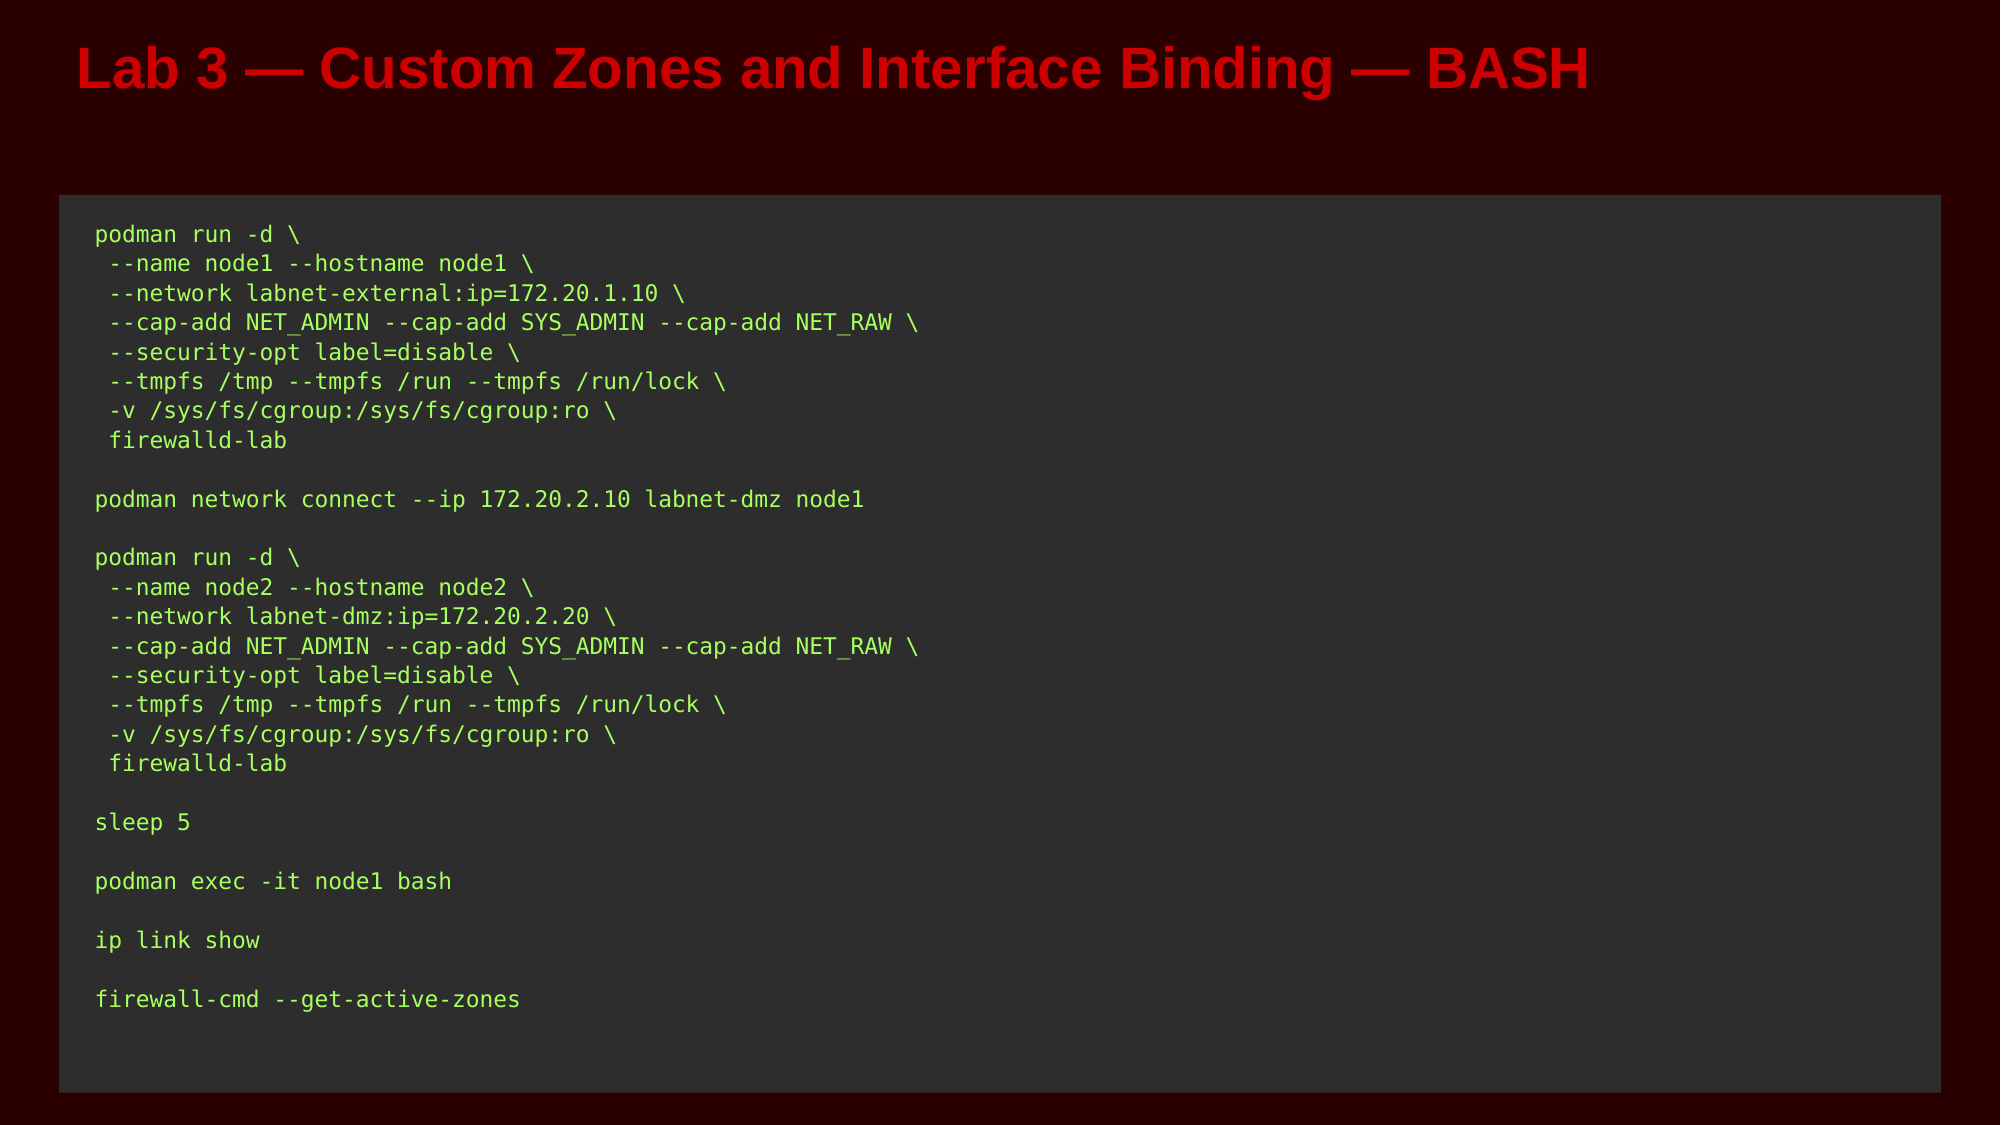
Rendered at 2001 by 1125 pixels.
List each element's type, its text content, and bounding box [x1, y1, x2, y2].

text_box Lab 3 — Custom Zones and Interface Binding — BASH [59, 23, 1942, 178]
text_box podman run -d \ --name node1 --hostname node1 \ --network labnet-external:ip=172.20.1.10 \ --cap-add NET_ADMIN --cap-add SYS_ADMIN --cap-add NET_RAW \ --security-opt label=disable \ --tmpfs /tmp --tmpfs /run --tmpfs /run/lock \ -v /sys/fs/cgroup:/sys/fs/cgroup:ro \ firewalld-lab podman network connect --ip 172.20.2.10 labnet-dmz node1 podman run -d \ --name node2 --hostname node2 \ --network labnet-dmz:ip=172.20.2.20 \ --cap-add NET_ADMIN --cap-add SYS_ADMIN --cap-add NET_RAW \ --security-opt label=disable \ --tmpfs /tmp --tmpfs /run --tmpfs /run/lock \ -v /sys/fs/cgroup:/sys/fs/cgroup:ro \ firewalld-lab sleep 5 podman exec -it node1 bash ip link show firewall-cmd --get-active-zones [59, 194, 1942, 1093]
